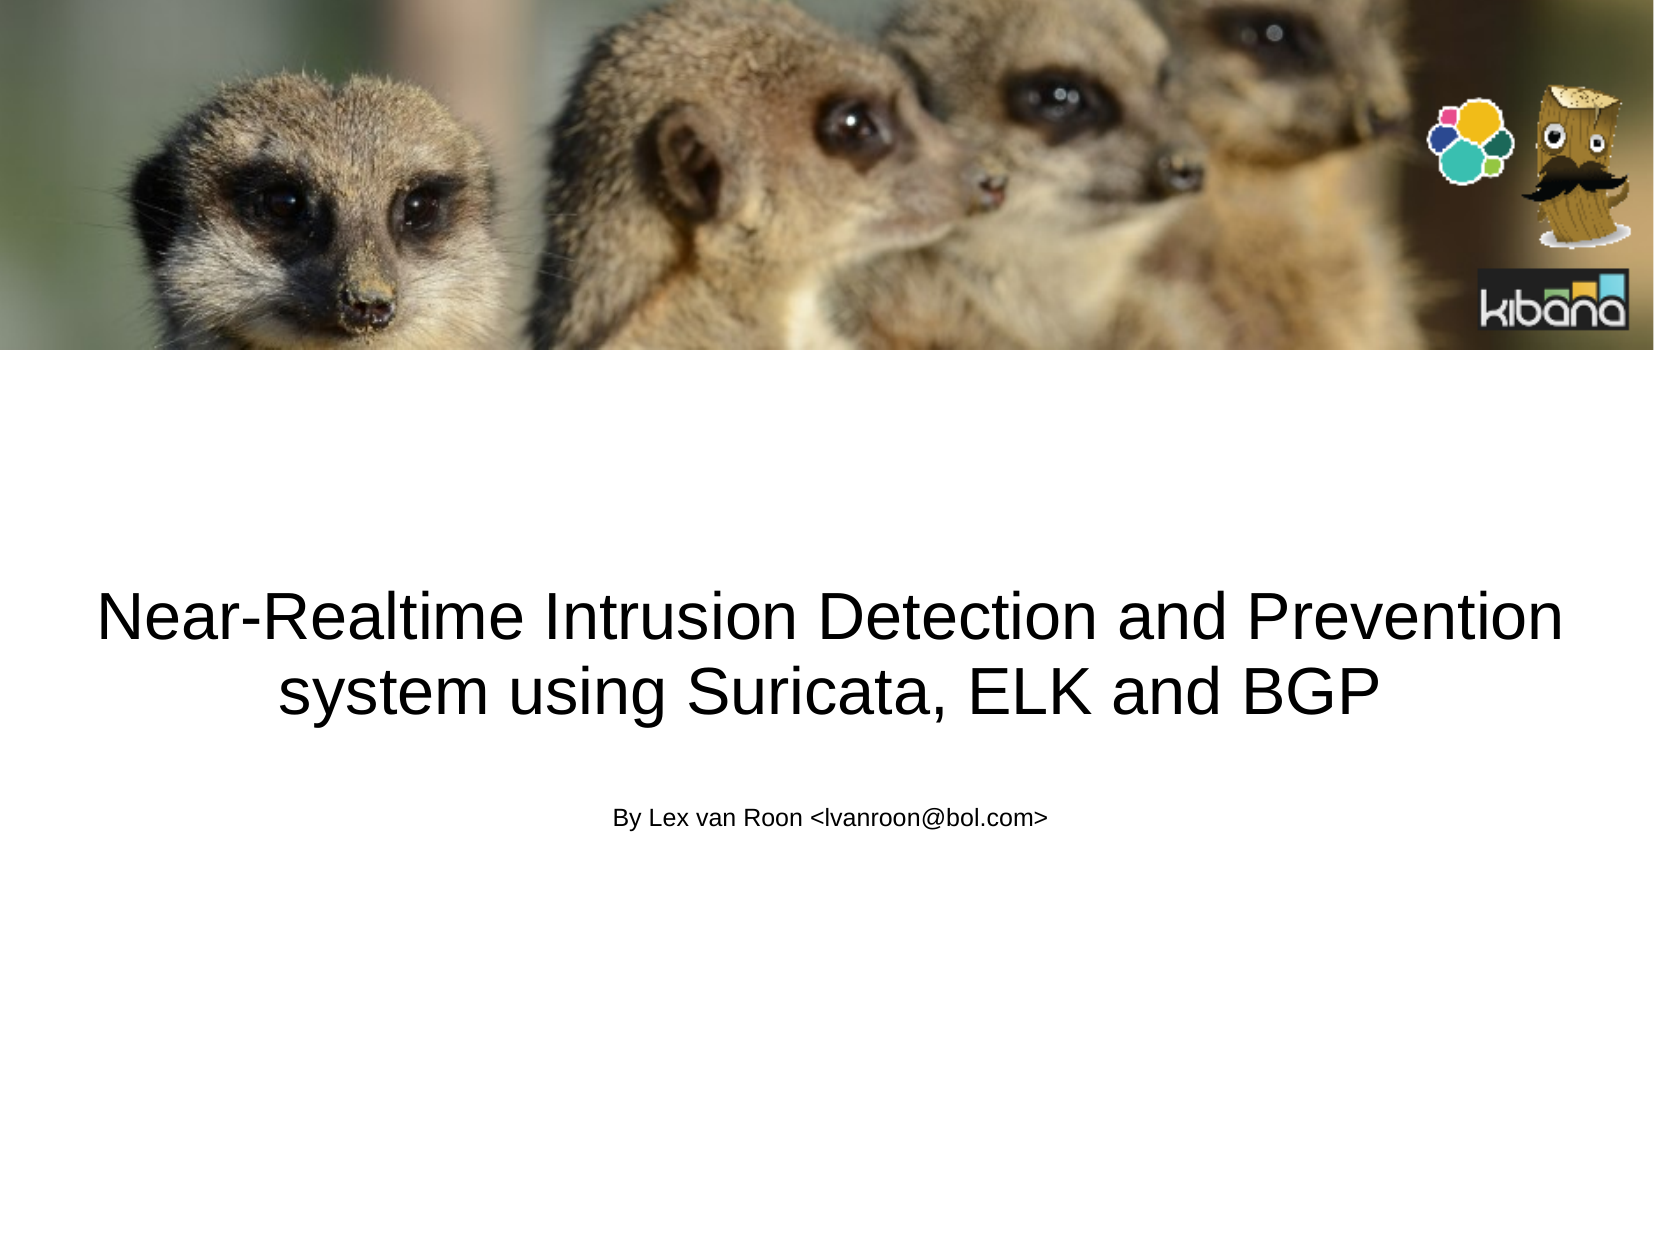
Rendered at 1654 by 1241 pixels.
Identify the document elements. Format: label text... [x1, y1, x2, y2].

picture [0, 0, 1654, 350]
subtitle Near-Realtime Intrusion Detection and Prevention system using Suricata, ELK and BGP By Lex van Roon <lvanroon@bol.com> [86, 350, 1576, 1186]
